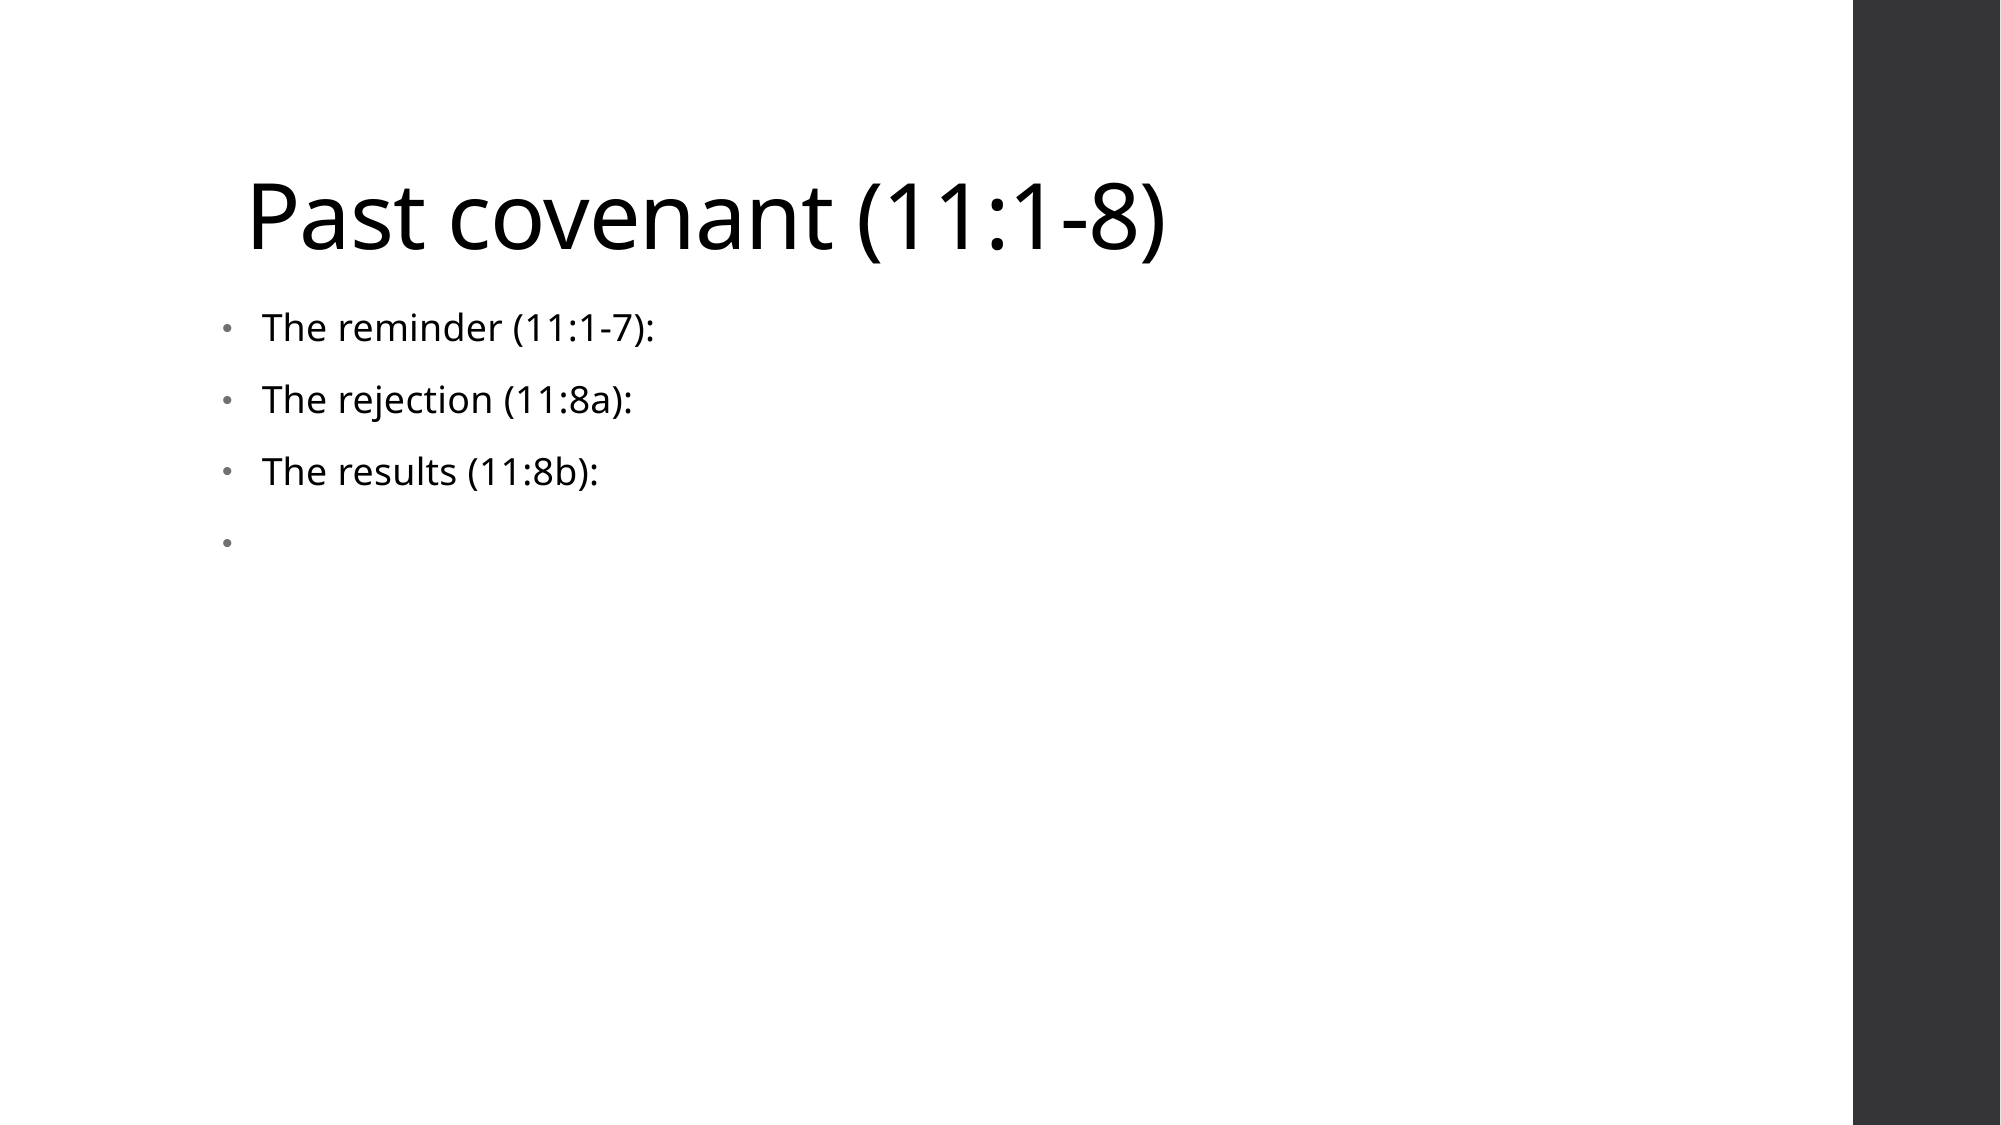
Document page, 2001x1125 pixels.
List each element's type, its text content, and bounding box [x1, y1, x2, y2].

title Past covenant (11:1-8) [206, 60, 1797, 278]
list The reminder (11:1-7): The rejection (11:8a): The results (11:8b): [206, 299, 1617, 1014]
